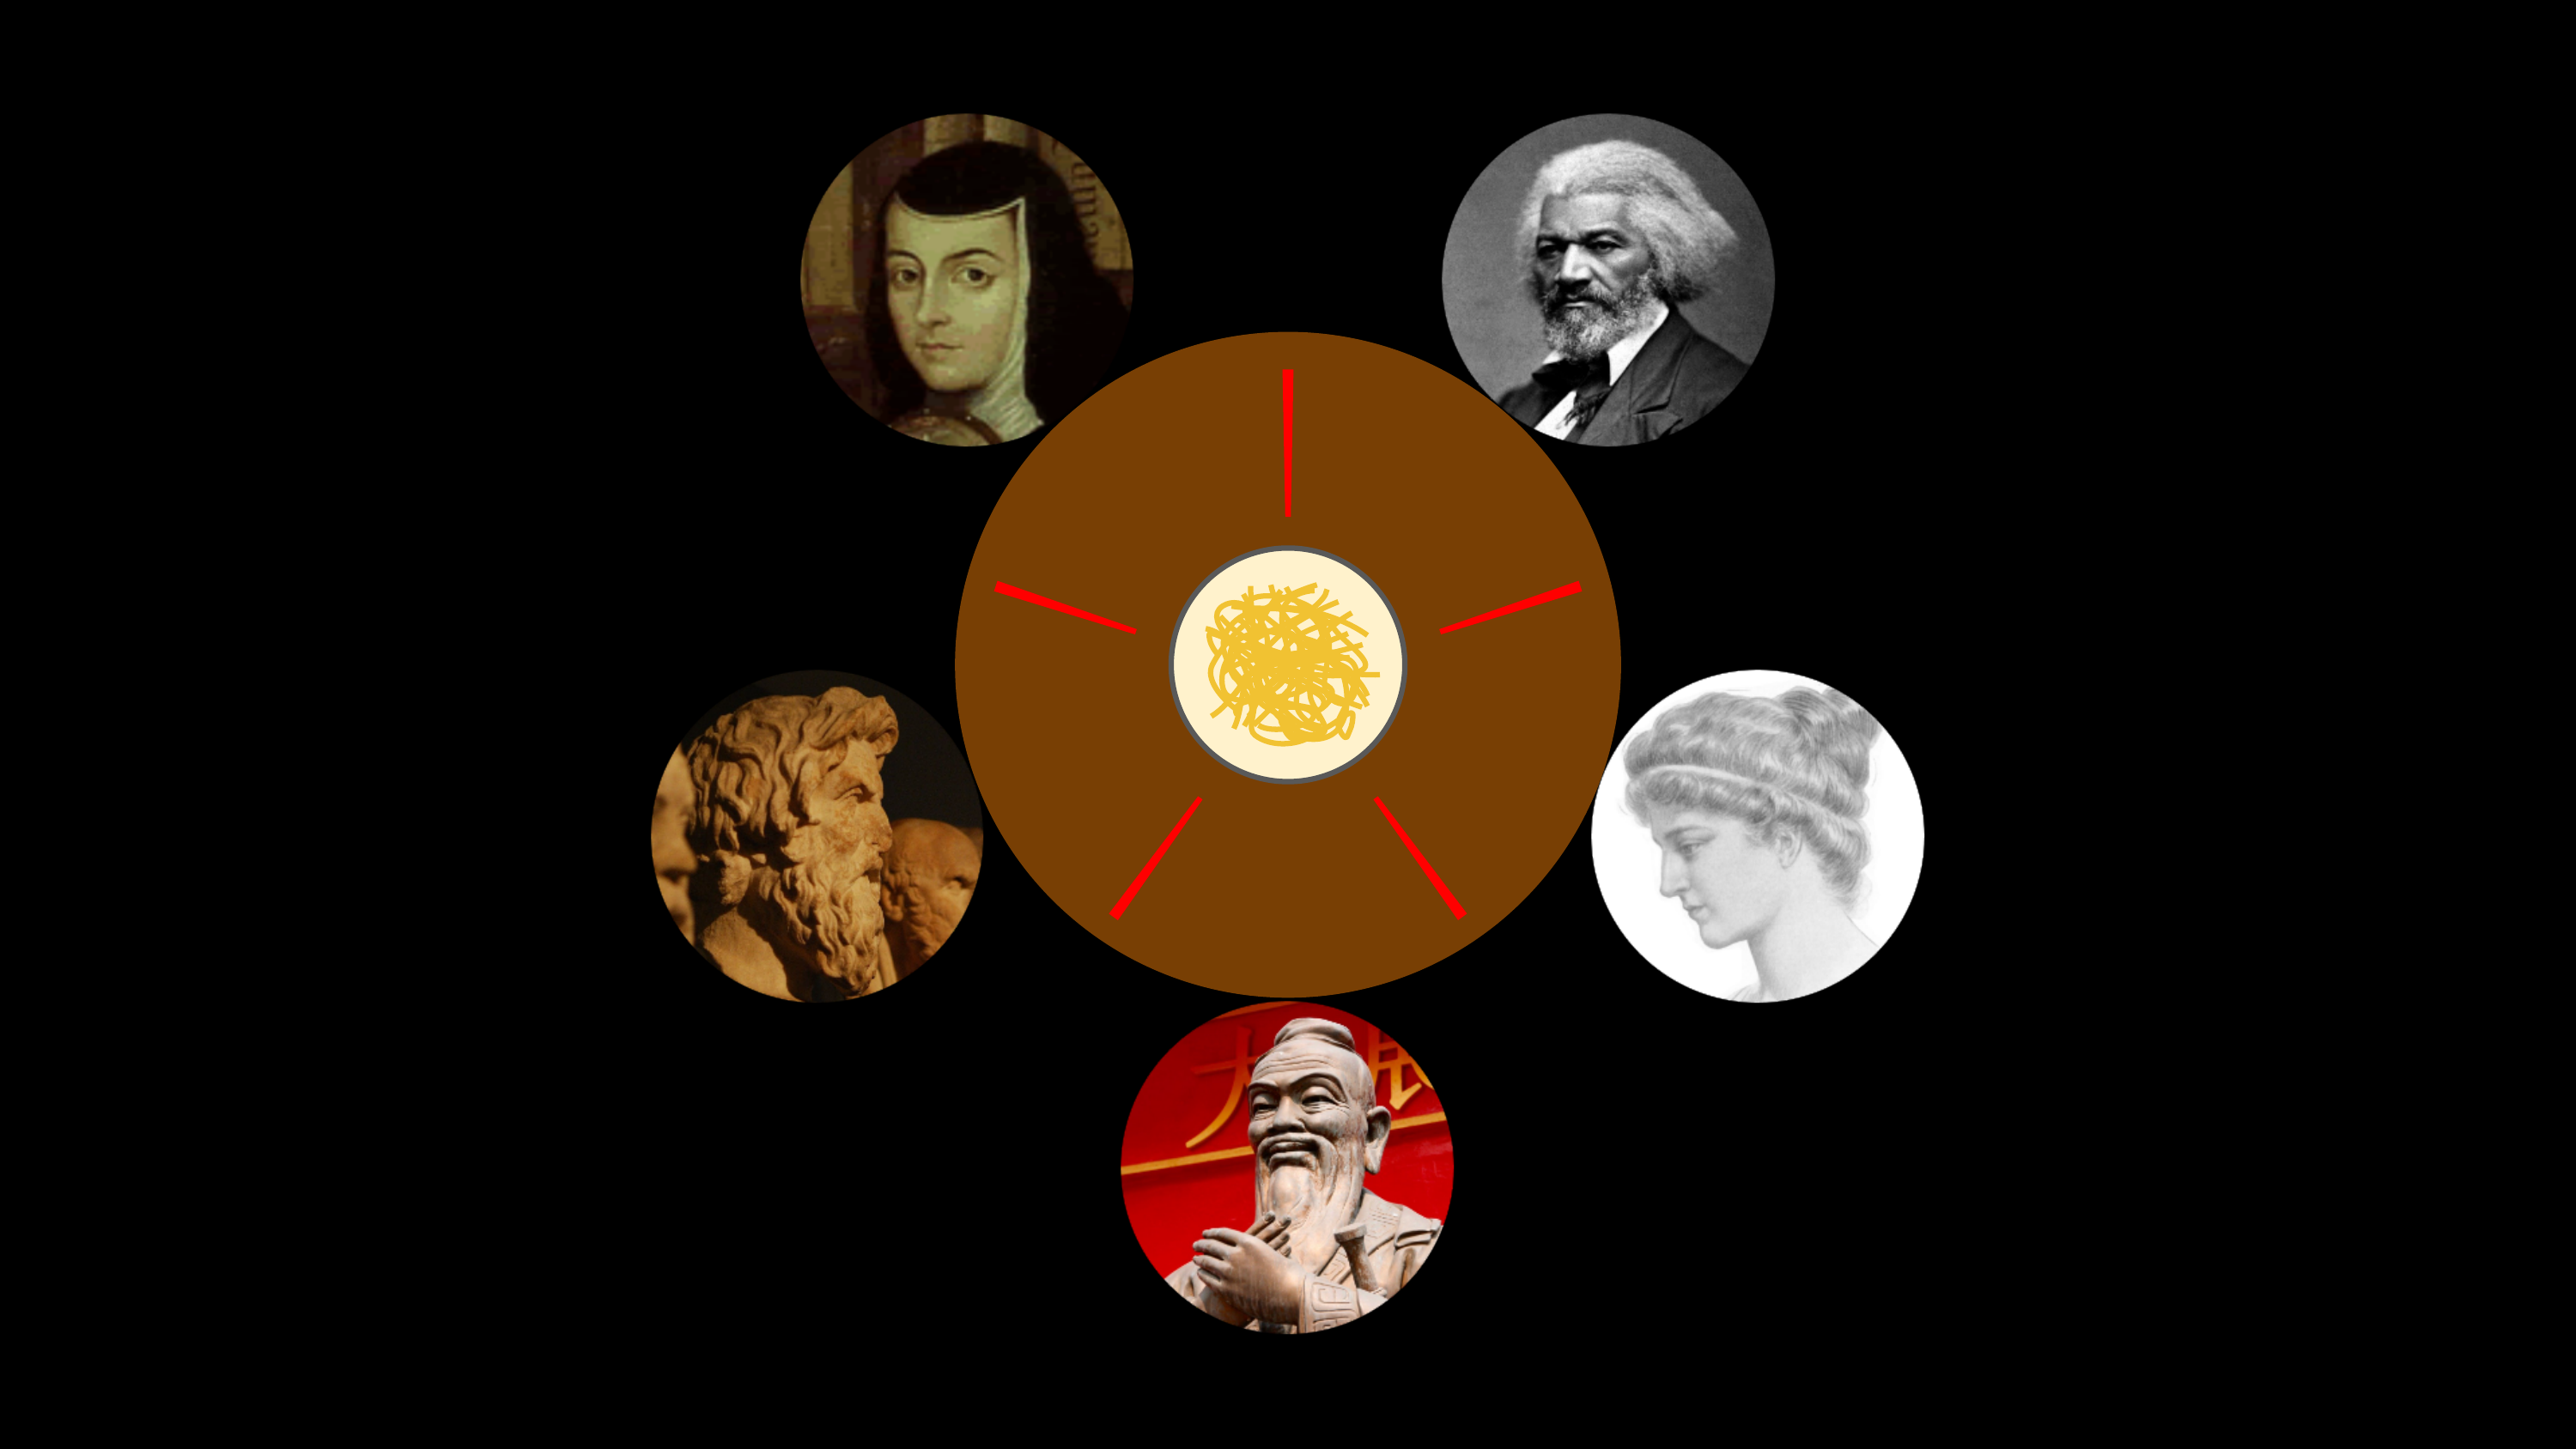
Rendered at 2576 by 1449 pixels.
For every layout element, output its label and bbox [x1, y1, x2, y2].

picture [1586, 664, 1930, 1009]
text_box [955, 331, 1621, 996]
picture [646, 664, 989, 1009]
picture [795, 108, 1139, 452]
picture [1115, 996, 1460, 1340]
picture [1437, 108, 1781, 452]
